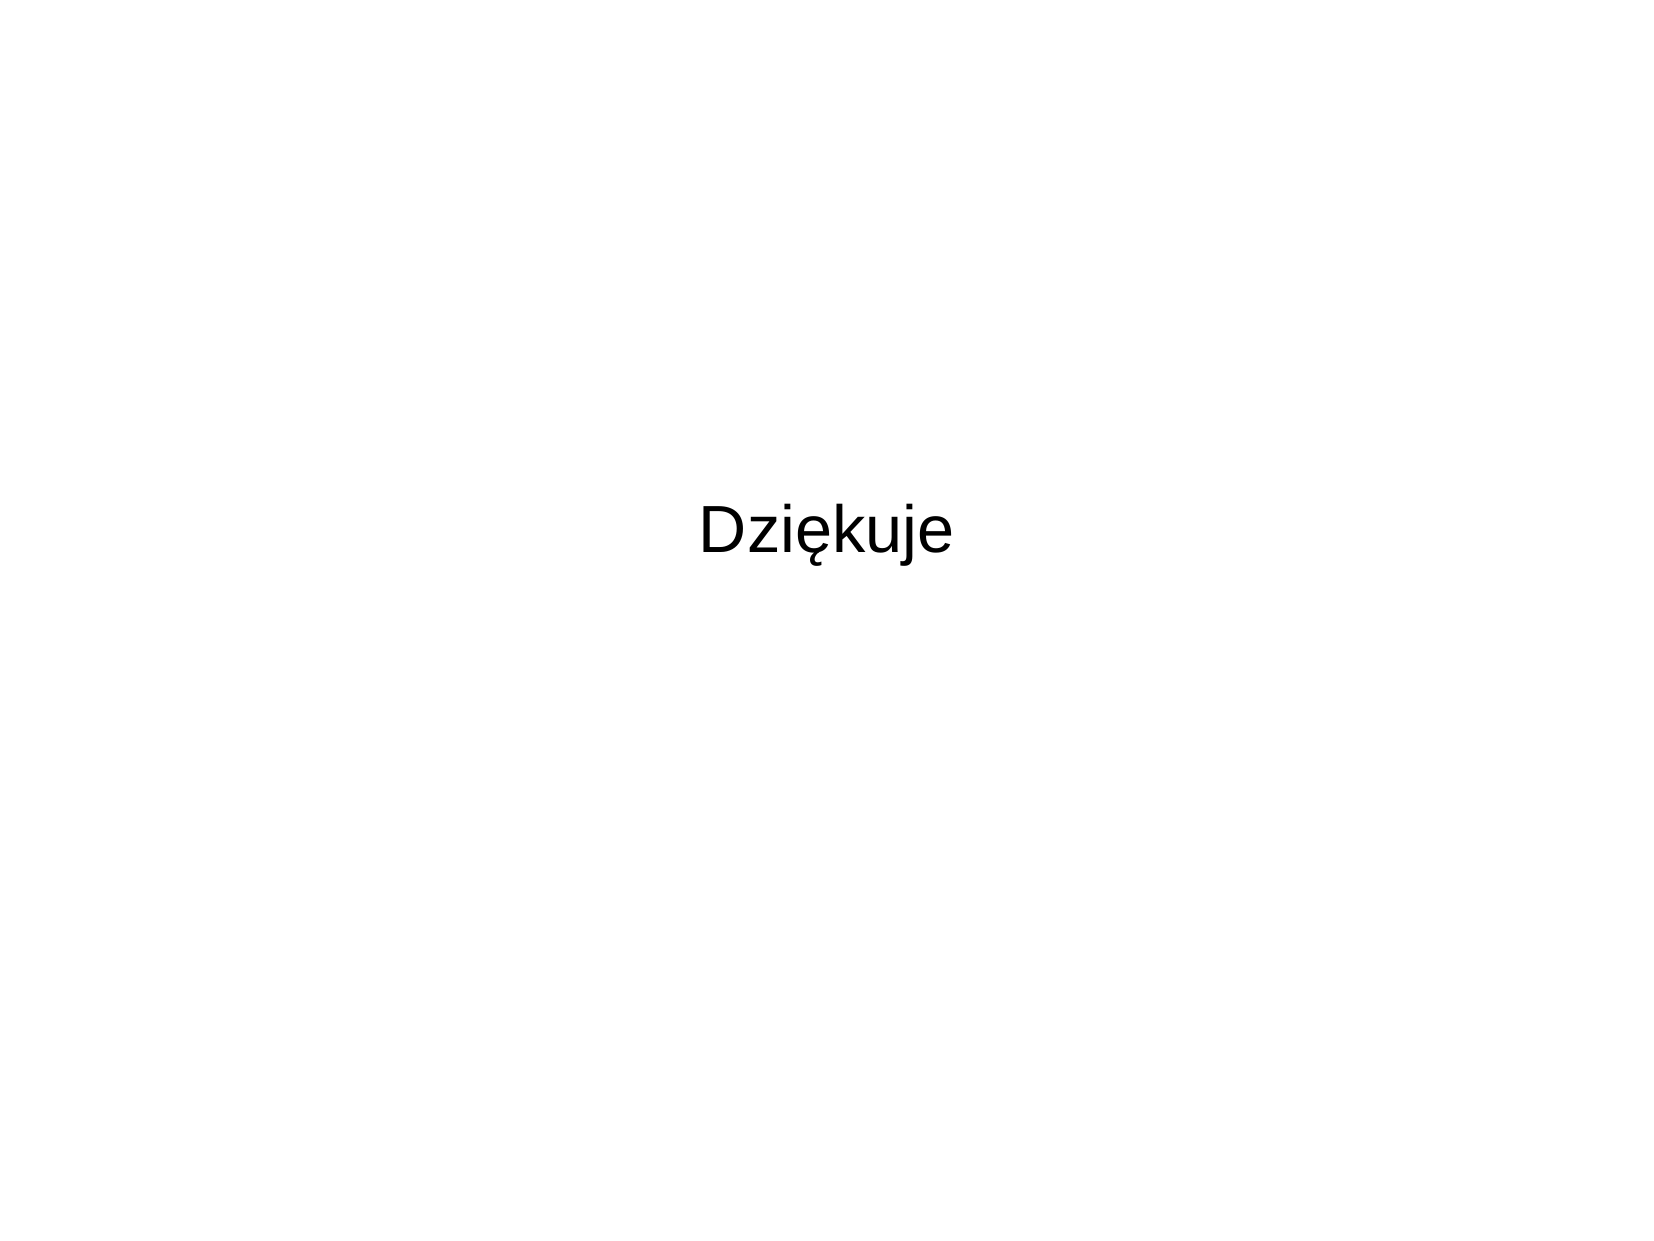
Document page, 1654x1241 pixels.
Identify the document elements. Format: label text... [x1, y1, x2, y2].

subtitle Dziękuje [82, 49, 1571, 1010]
